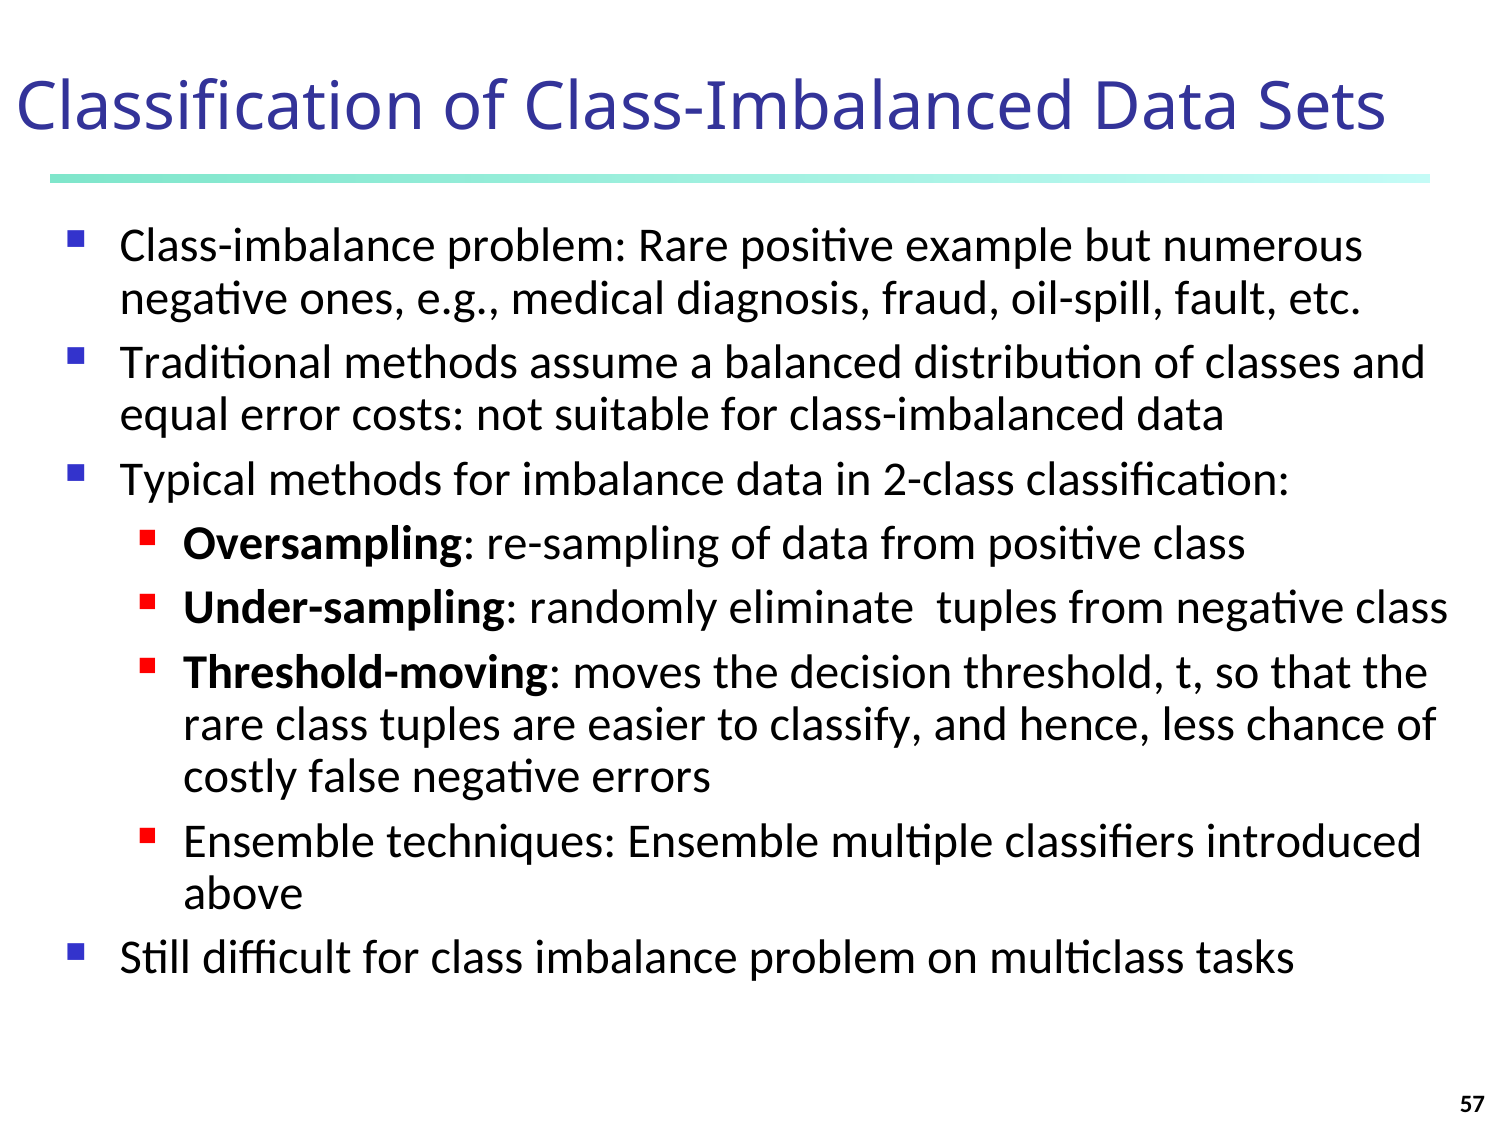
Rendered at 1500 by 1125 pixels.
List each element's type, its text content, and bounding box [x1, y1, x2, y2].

list Class-imbalance problem: Rare positive example but numerous negative ones, e.g., medical diagnosis, fraud, oil-spill, fault, etc. Traditional methods assume a balanced distribution of classes and equal error costs: not suitable for class-imbalanced data Typical methods for imbalance data in 2-class classification: Oversampling: re-sampling of data from positive class Under-sampling: randomly eliminate tuples from negative class Threshold-moving: moves the decision threshold, t, so that the rare class tuples are easier to classify, and hence, less chance of costly false negative errors Ensemble techniques: Ensemble multiple classifiers introduced above Still difficult for class imbalance problem on multiclass tasks [50, 212, 1476, 1051]
text_box <number> [1187, 1062, 1500, 1125]
title Classification of Class-Imbalanced Data Sets [0, 49, 1500, 150]
